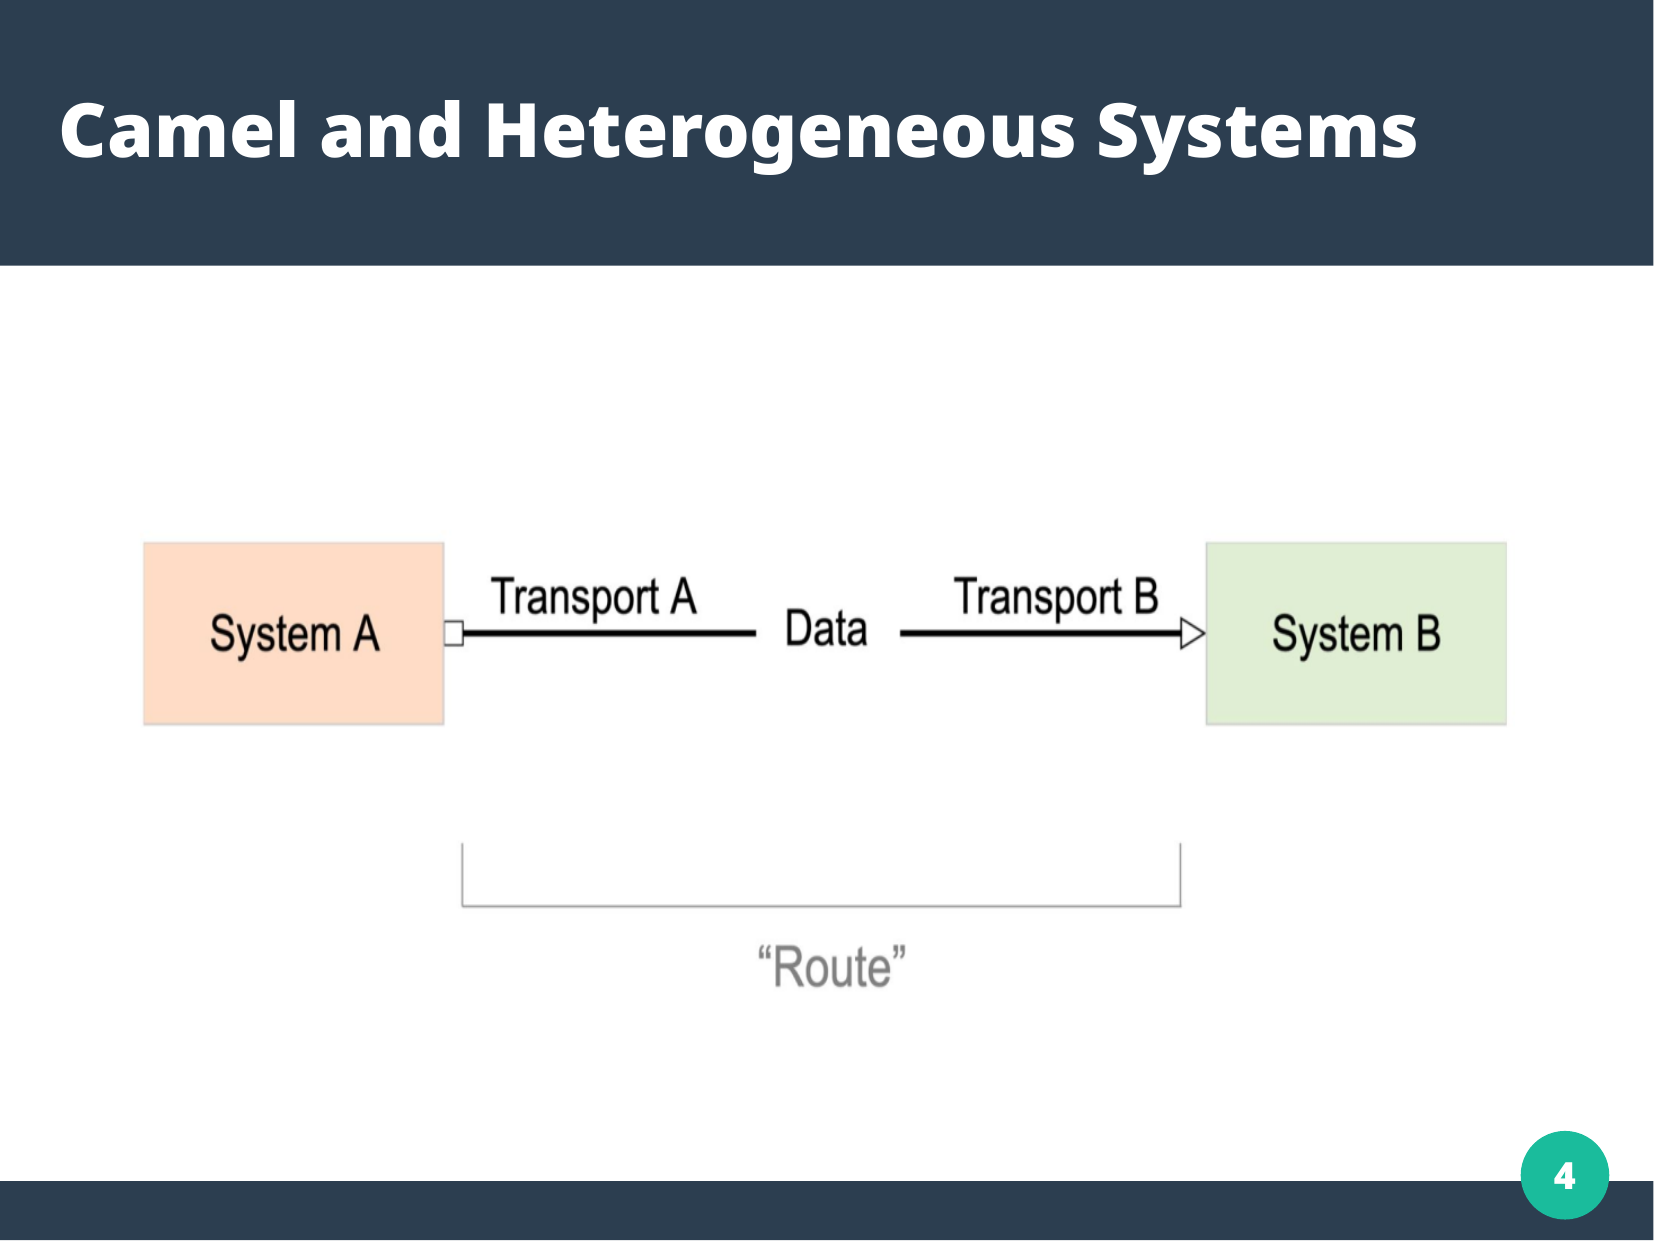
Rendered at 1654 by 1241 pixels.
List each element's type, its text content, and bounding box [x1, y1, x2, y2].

title Camel and Heterogeneous Systems [59, 49, 1595, 207]
picture [41, 483, 1525, 1000]
